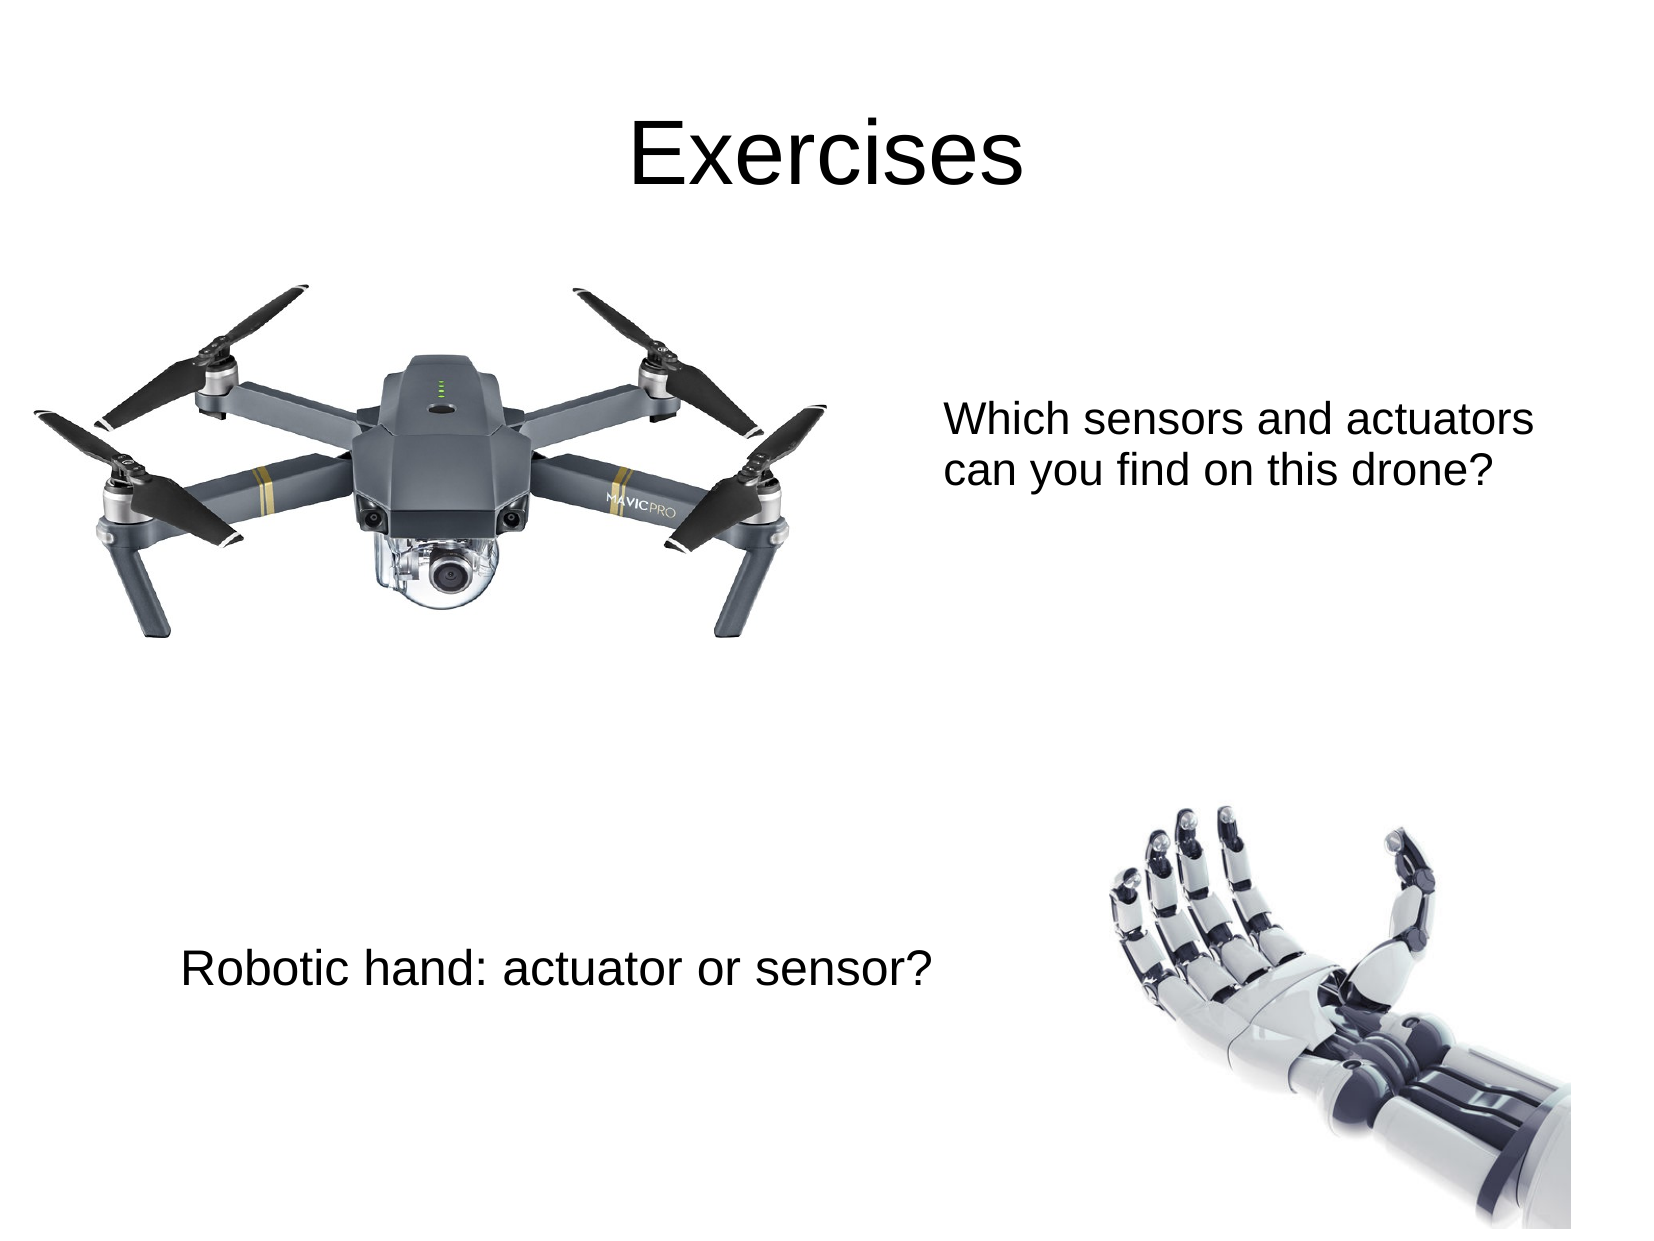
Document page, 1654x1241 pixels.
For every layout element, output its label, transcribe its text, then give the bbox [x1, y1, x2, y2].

picture [33, 284, 827, 638]
text_box Which sensors and actuators can you find on this drone? [928, 385, 1550, 503]
title Exercises [82, 49, 1571, 257]
picture [1051, 708, 1571, 1229]
text_box Robotic hand: actuator or sensor? [165, 933, 949, 1004]
